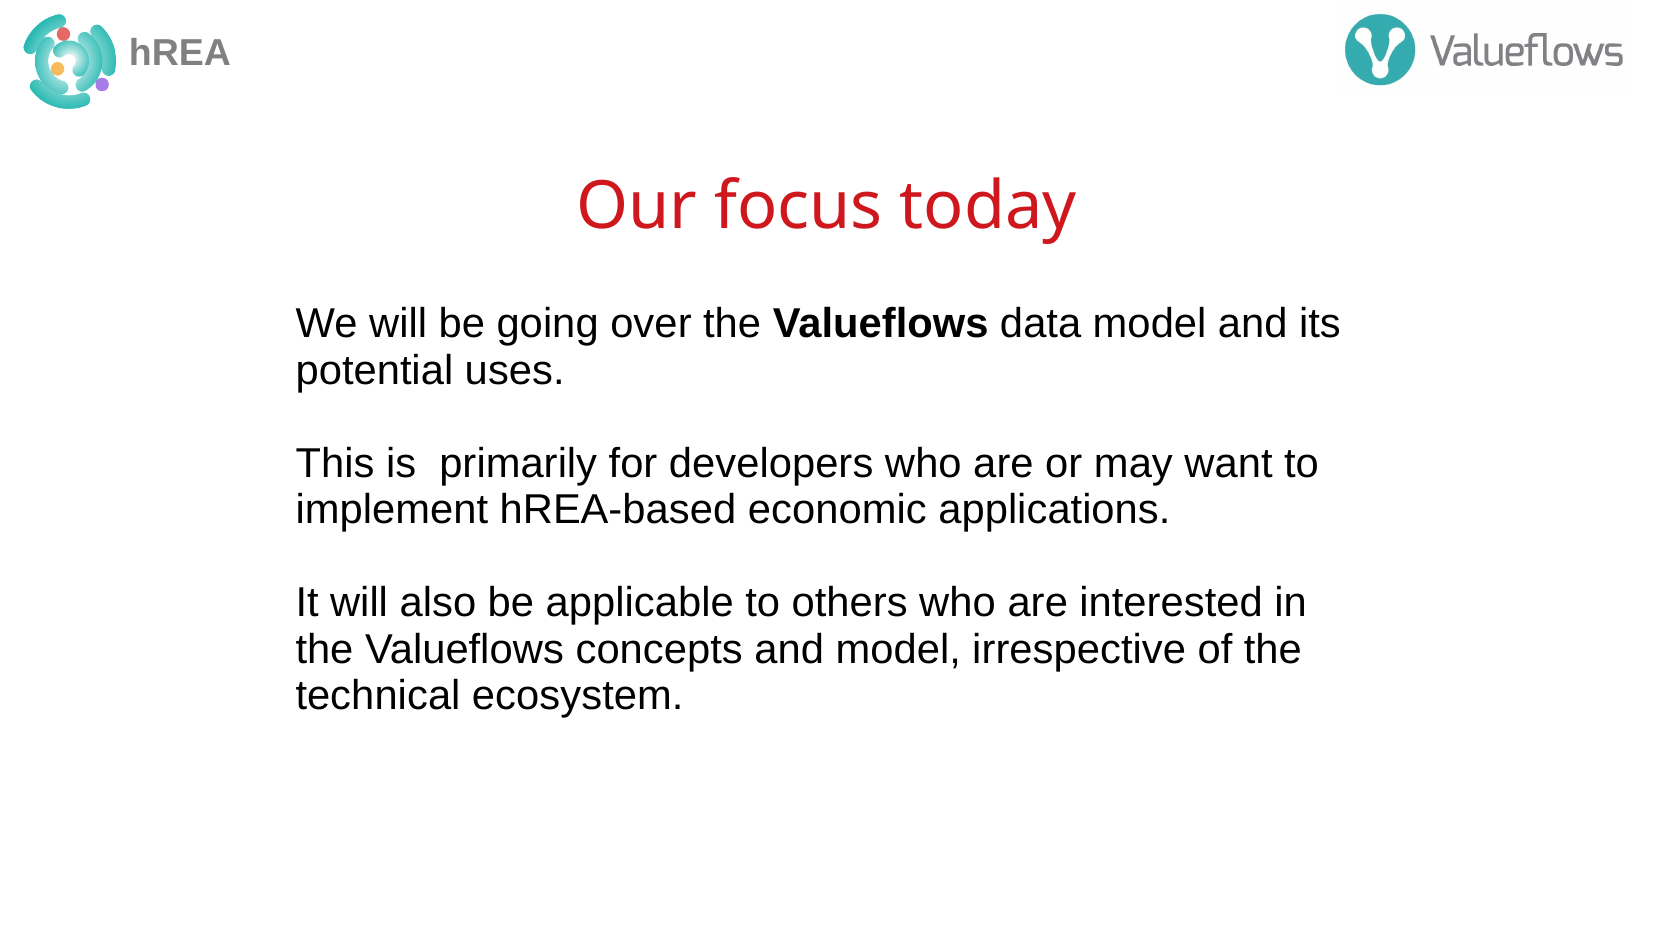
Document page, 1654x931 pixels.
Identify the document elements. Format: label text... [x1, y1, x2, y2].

text_box hREA [114, 24, 250, 81]
picture [21, 13, 116, 109]
text_box Our focus today [144, 150, 1509, 241]
picture [1335, 3, 1633, 94]
text_box We will be going over the Valueflows data model and its potential uses. This is primarily for developers who are or may want to implement hREA-based economic applications. It will also be applicable to others who are interested in the Valueflows concepts and model, irrespective of the technical ecosystem. [280, 292, 1361, 726]
